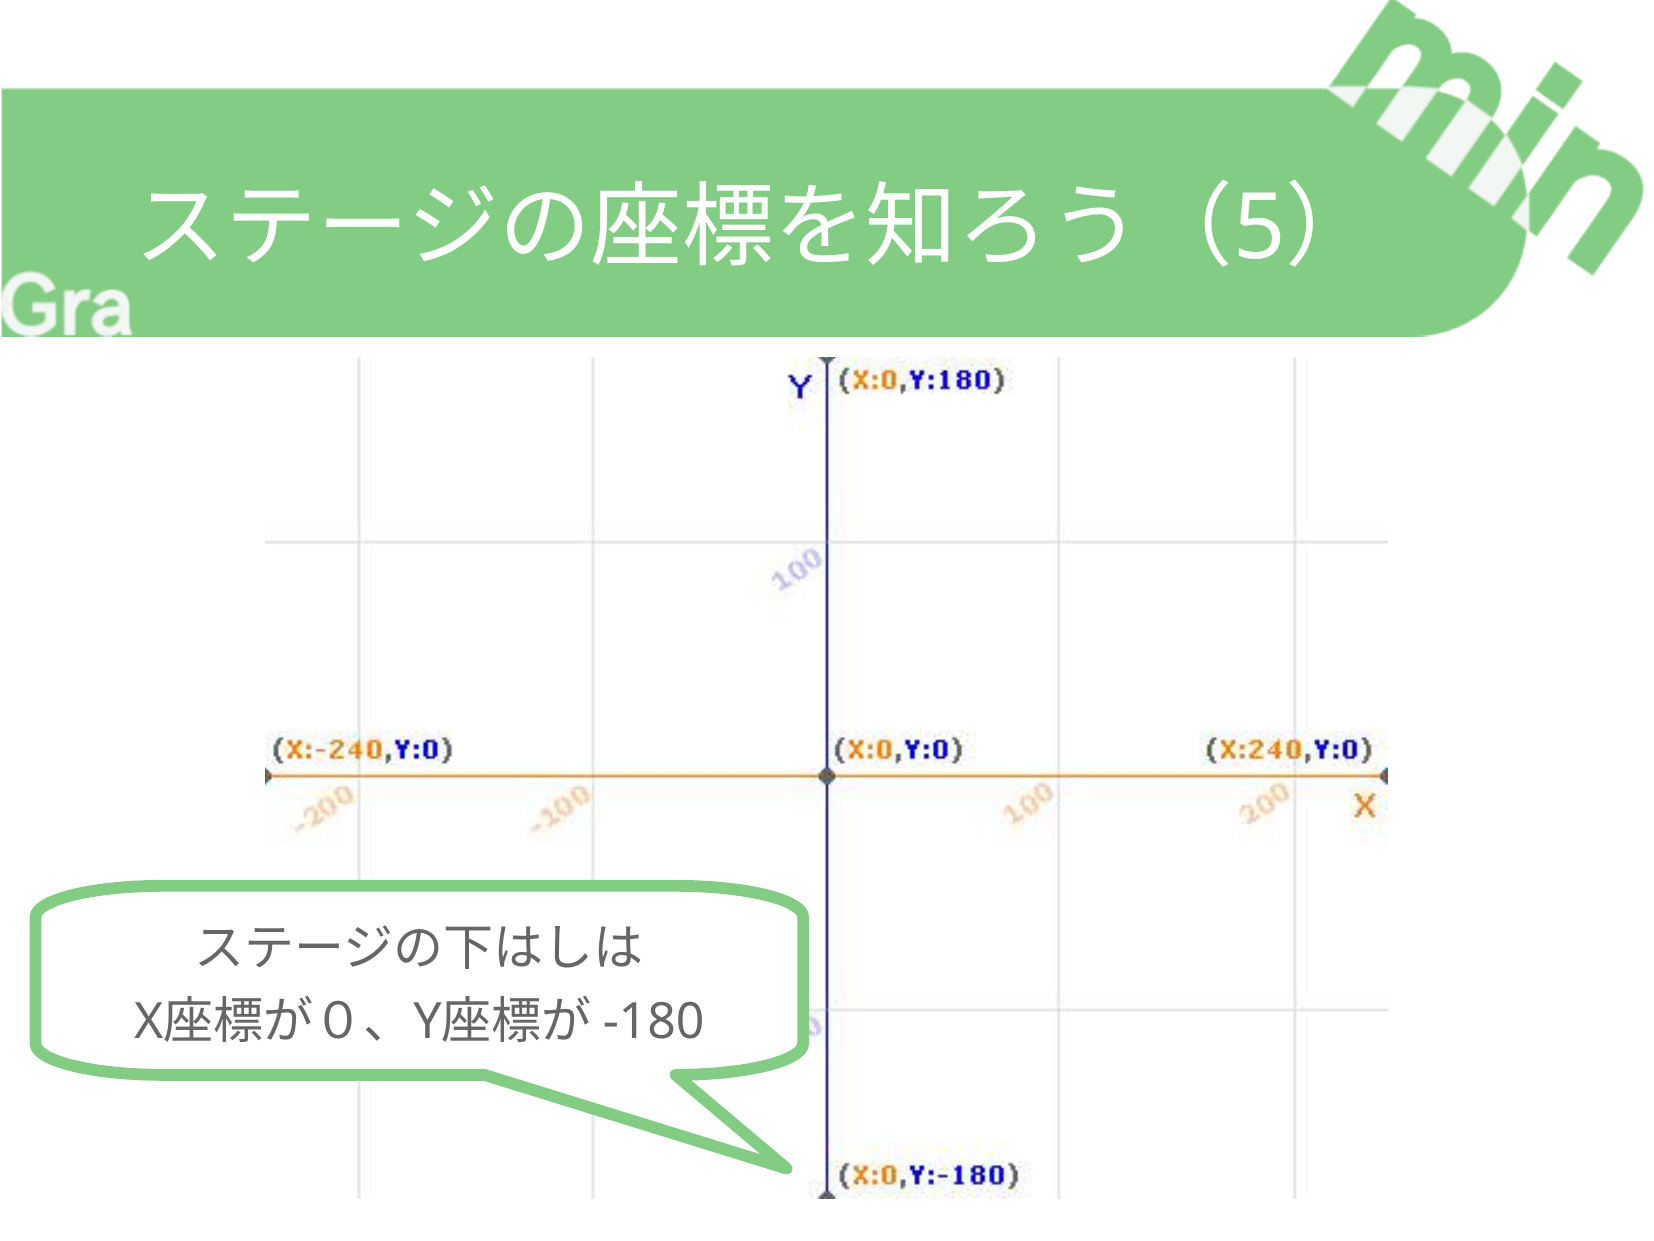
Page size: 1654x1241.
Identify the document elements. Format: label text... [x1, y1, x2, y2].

text_box ステージの下はしは X座標が０、Y座標が -180 [35, 885, 804, 1169]
title ステージの座標を知ろう（5） [11, 147, 1501, 290]
picture [1, 0, 1654, 337]
picture [265, 357, 1388, 1199]
